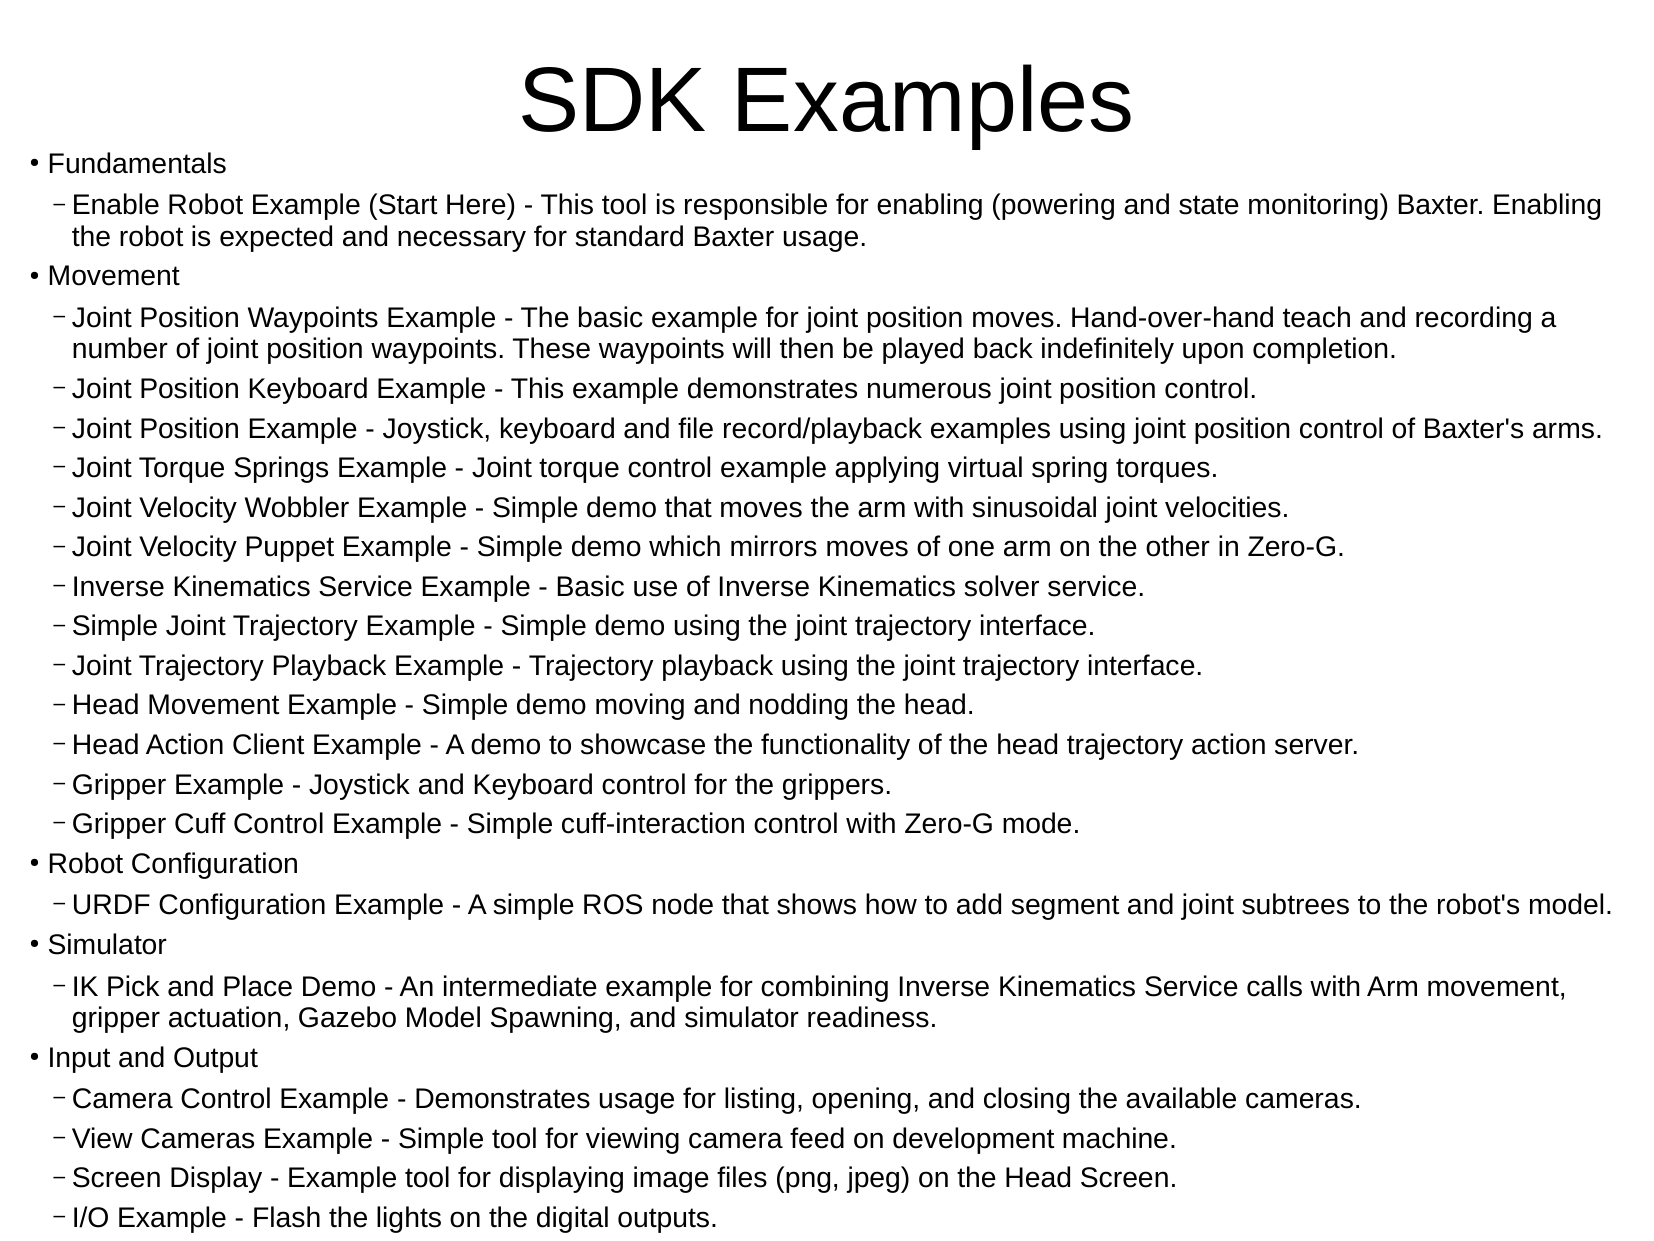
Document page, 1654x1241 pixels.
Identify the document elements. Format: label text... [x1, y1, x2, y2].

list Fundamentals Enable Robot Example (Start Here) - This tool is responsible for enabling (powering and state monitoring) Baxter. Enabling the robot is expected and necessary for standard Baxter usage. Movement Joint Position Waypoints Example - The basic example for joint position moves. Hand-over-hand teach and recording a number of joint position waypoints. These waypoints will then be played back indefinitely upon completion. Joint Position Keyboard Example - This example demonstrates numerous joint position control. Joint Position Example - Joystick, keyboard and file record/playback examples using joint position control of Baxter's arms. Joint Torque Springs Example - Joint torque control example applying virtual spring torques. Joint Velocity Wobbler Example - Simple demo that moves the arm with sinusoidal joint velocities. Joint Velocity Puppet Example - Simple demo which mirrors moves of one arm on the other in Zero-G. Inverse Kinematics Service Example - Basic use of Inverse Kinematics solver service. Simple Joint Trajectory Example - Simple demo using the joint trajectory interface. Joint Trajectory Playback Example - Trajectory playback using the joint trajectory interface. Head Movement Example - Simple demo moving and nodding the head. Head Action Client Example - A demo to showcase the functionality of the head trajectory action server. Gripper Example - Joystick and Keyboard control for the grippers. Gripper Cuff Control Example - Simple cuff-interaction control with Zero-G mode. Robot Configuration URDF Configuration Example - A simple ROS node that shows how to add segment and joint subtrees to the robot's model. Simulator IK Pick and Place Demo - An intermediate example for combining Inverse Kinematics Service calls with Arm movement, gripper actuation, Gazebo Model Spawning, and simulator readiness. Input and Output Camera Control Example - Demonstrates usage for listing, opening, and closing the available cameras. View Cameras Example - Simple tool for viewing camera feed on development machine. Screen Display - Example tool for displaying image files (png, jpeg) on the Head Screen. I/O Example - Flash the lights on the digital outputs. [23, 147, 1630, 1235]
title SDK Examples [82, 0, 1571, 147]
